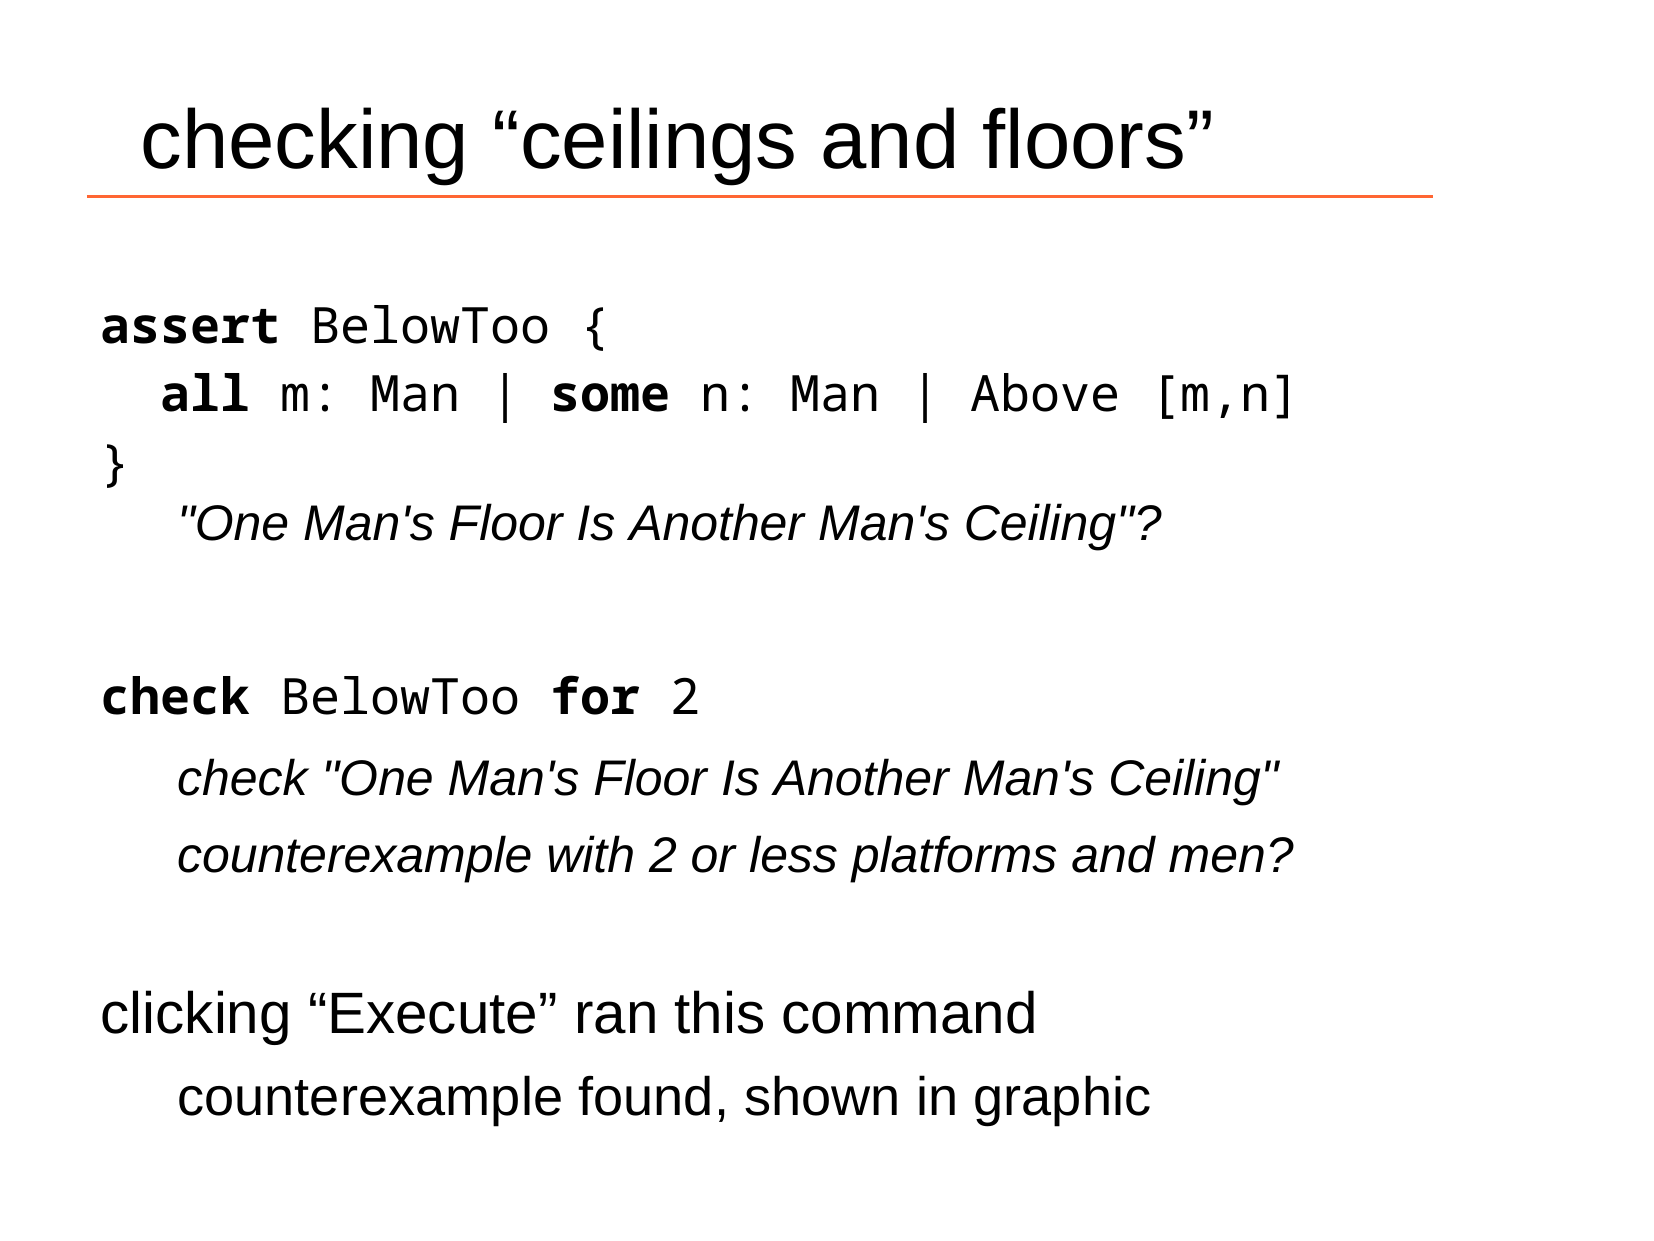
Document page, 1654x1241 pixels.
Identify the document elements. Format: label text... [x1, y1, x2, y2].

title checking “ceilings and floors” [140, 86, 1603, 192]
list assert BelowToo { all m: Man | some n: Man | Above [m,n] } "One Man's Floor Is Another Man's Ceiling"? check BelowToo for 2 check "One Man's Floor Is Another Man's Ceiling" counterexample with 2 or less platforms and men? clicking “Execute” ran this command counterexample found, shown in graphic [82, 290, 1571, 1109]
